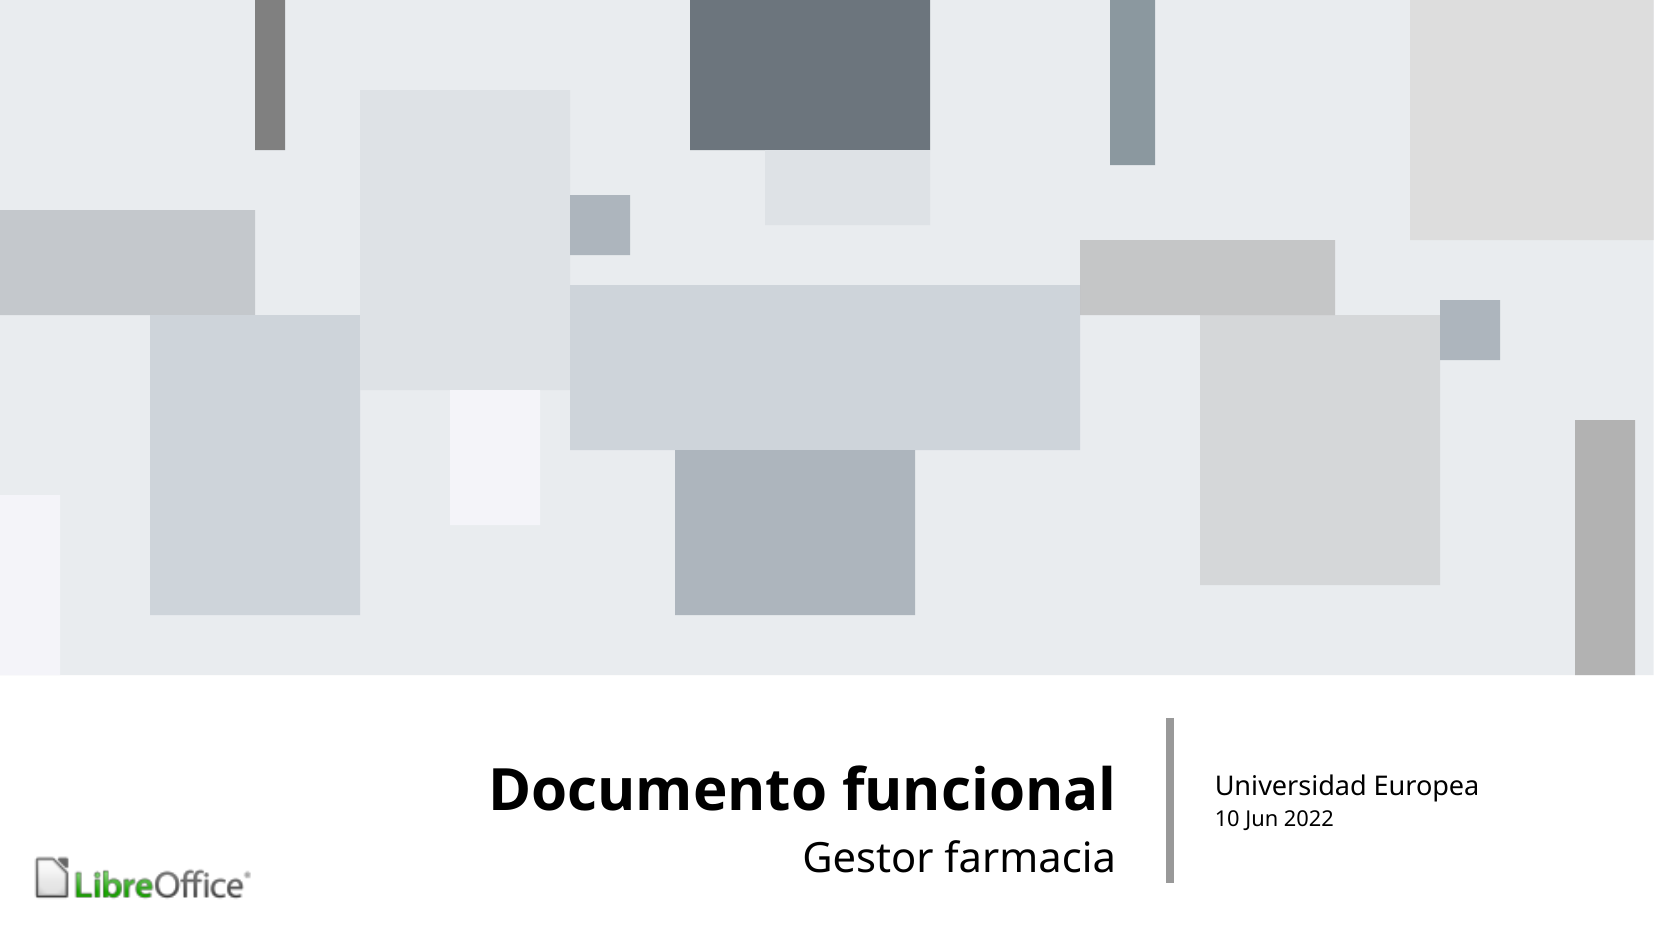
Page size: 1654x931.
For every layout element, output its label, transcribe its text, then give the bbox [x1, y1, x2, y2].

text_box Documento funcional Gestor farmacia [324, 740, 1131, 931]
picture [30, 852, 256, 903]
text_box Universidad Europea 10 Jun 2022 [1200, 759, 1591, 841]
